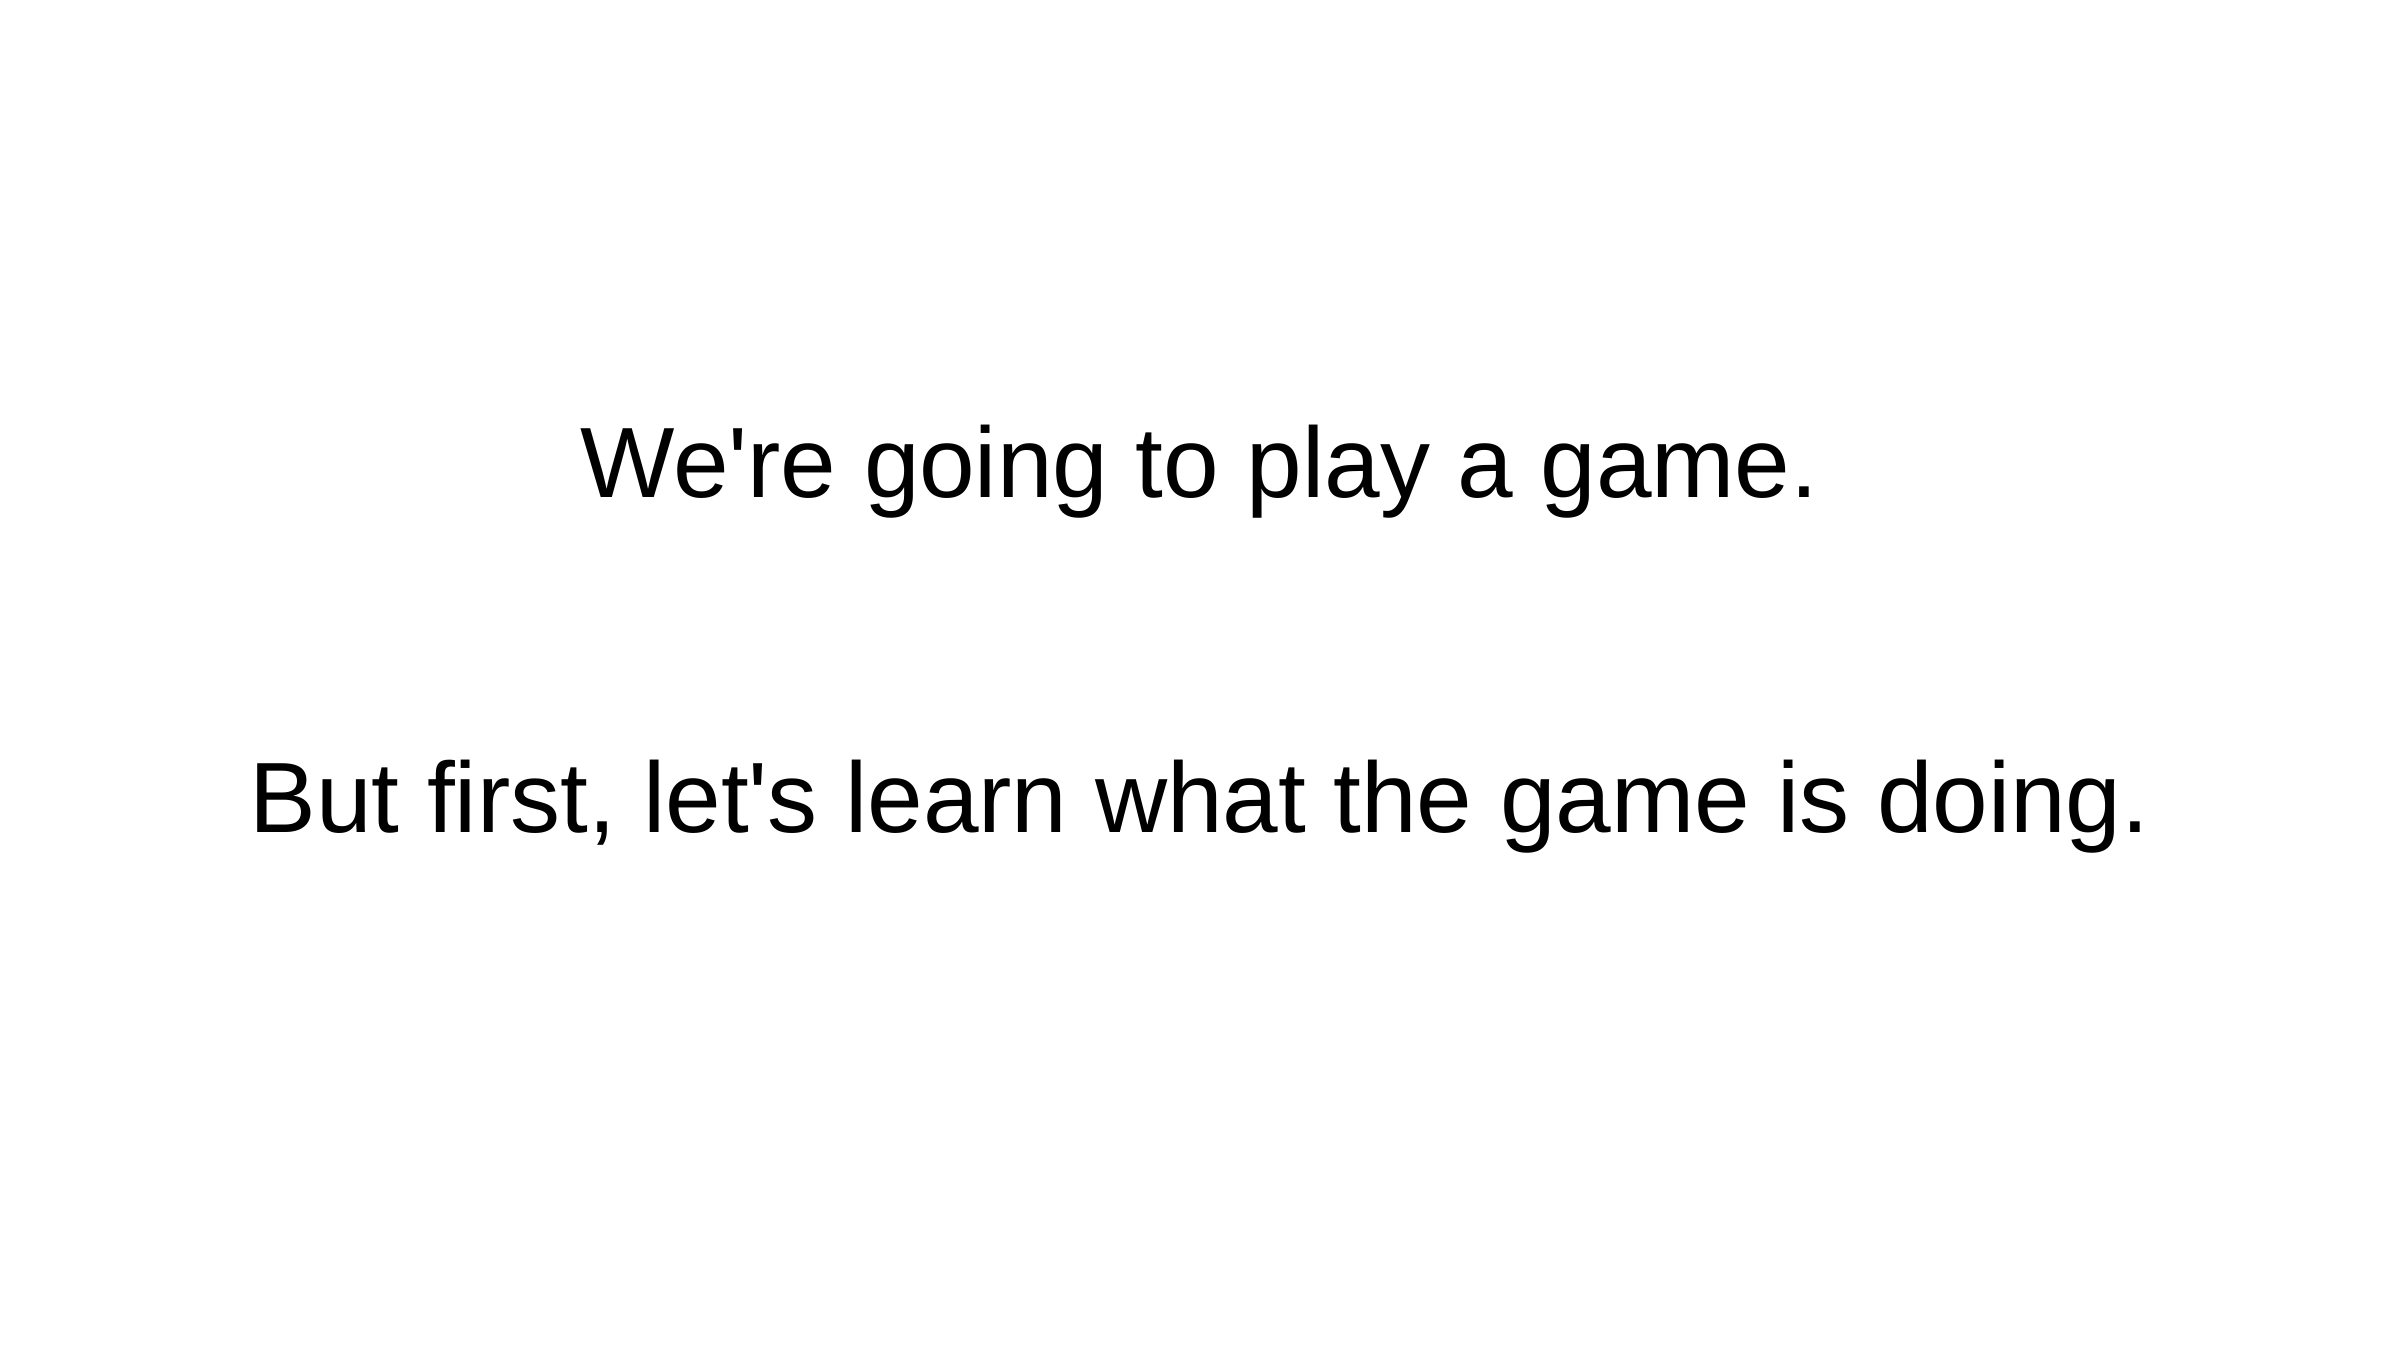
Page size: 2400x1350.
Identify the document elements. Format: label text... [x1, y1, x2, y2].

subtitle We're going to play a game. But first, let's learn what the game is doing. [120, 53, 2280, 1207]
